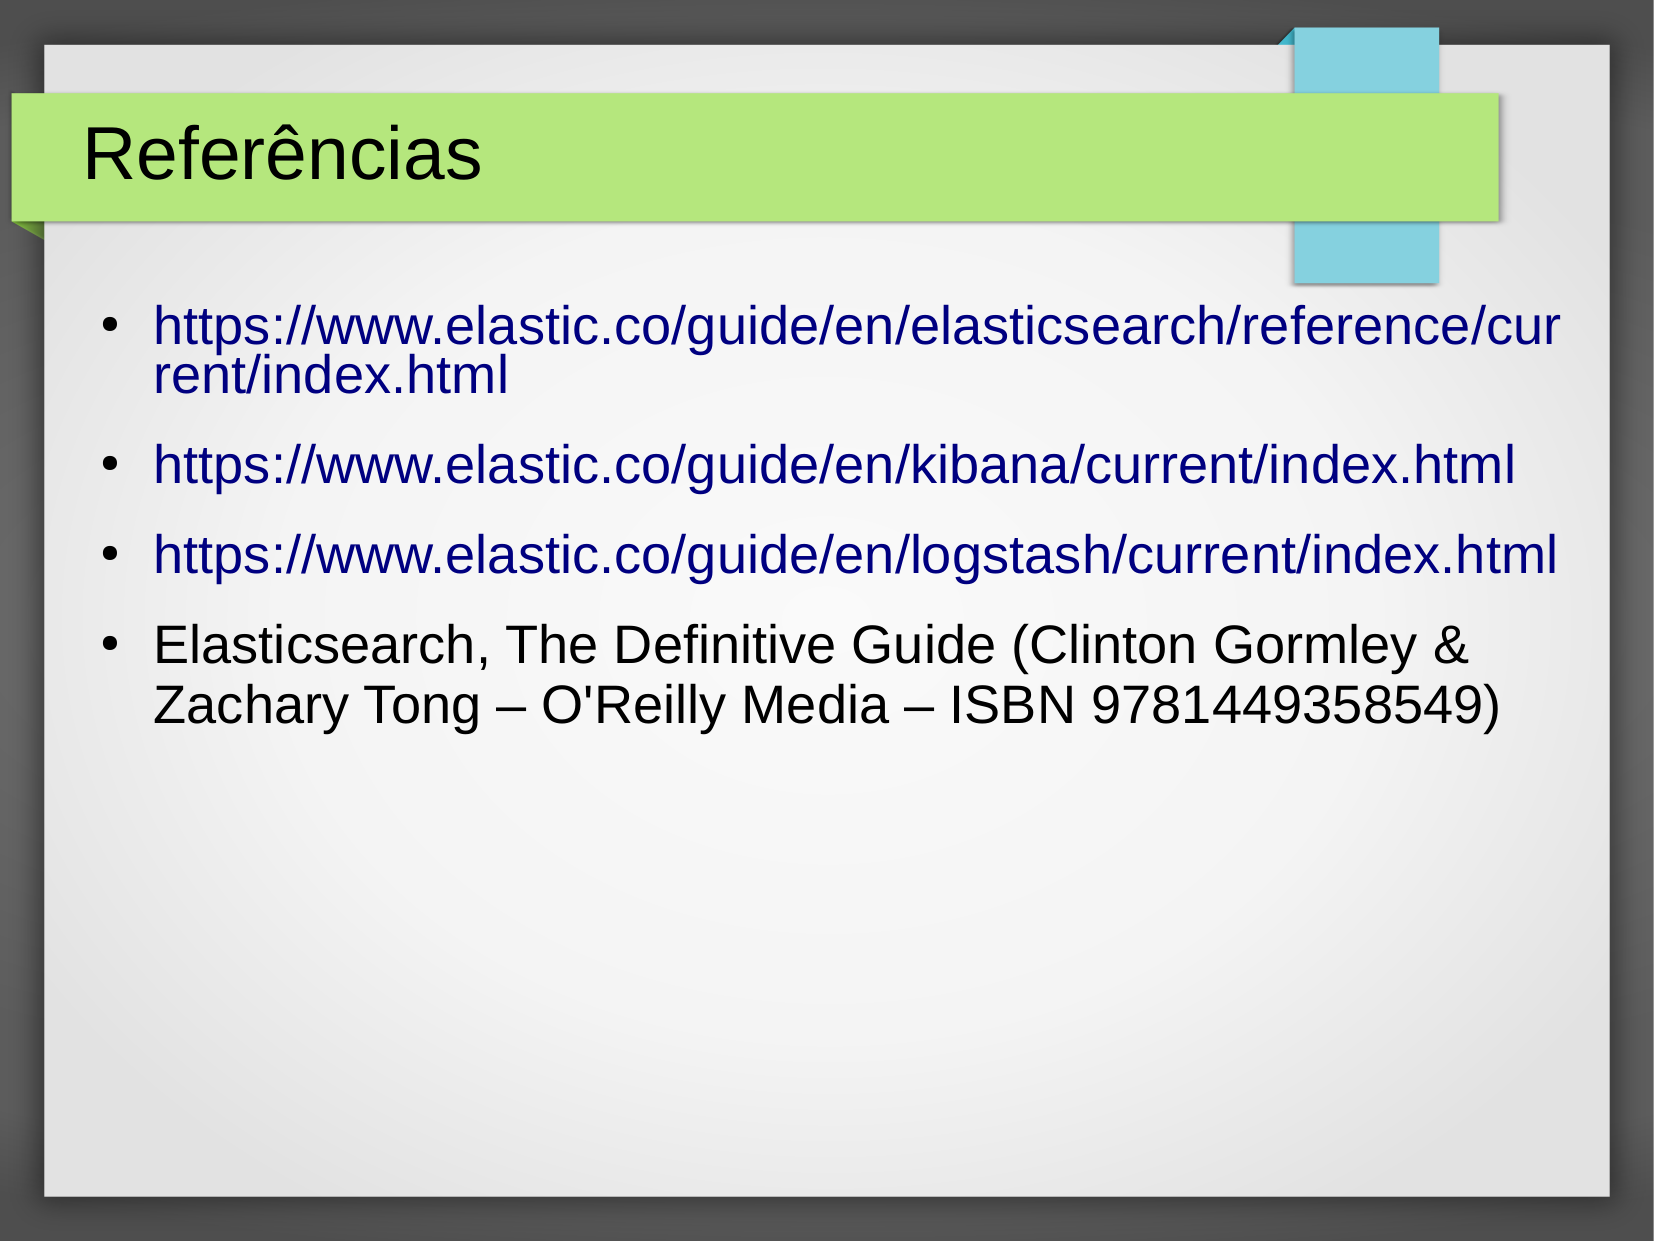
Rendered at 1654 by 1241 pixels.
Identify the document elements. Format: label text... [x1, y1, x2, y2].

title Referências [82, 94, 1264, 213]
list https://www.elastic.co/guide/en/elasticsearch/reference/current/index.html https://www.elastic.co/guide/en/kibana/current/index.html https://www.elastic.co/guide/en/logstash/current/index.html Elasticsearch, The Definitive Guide (Clinton Gormley & Zachary Tong – O'Reilly Media – ISBN 9781449358549) [82, 295, 1571, 1015]
picture [0, 0, 1654, 1241]
